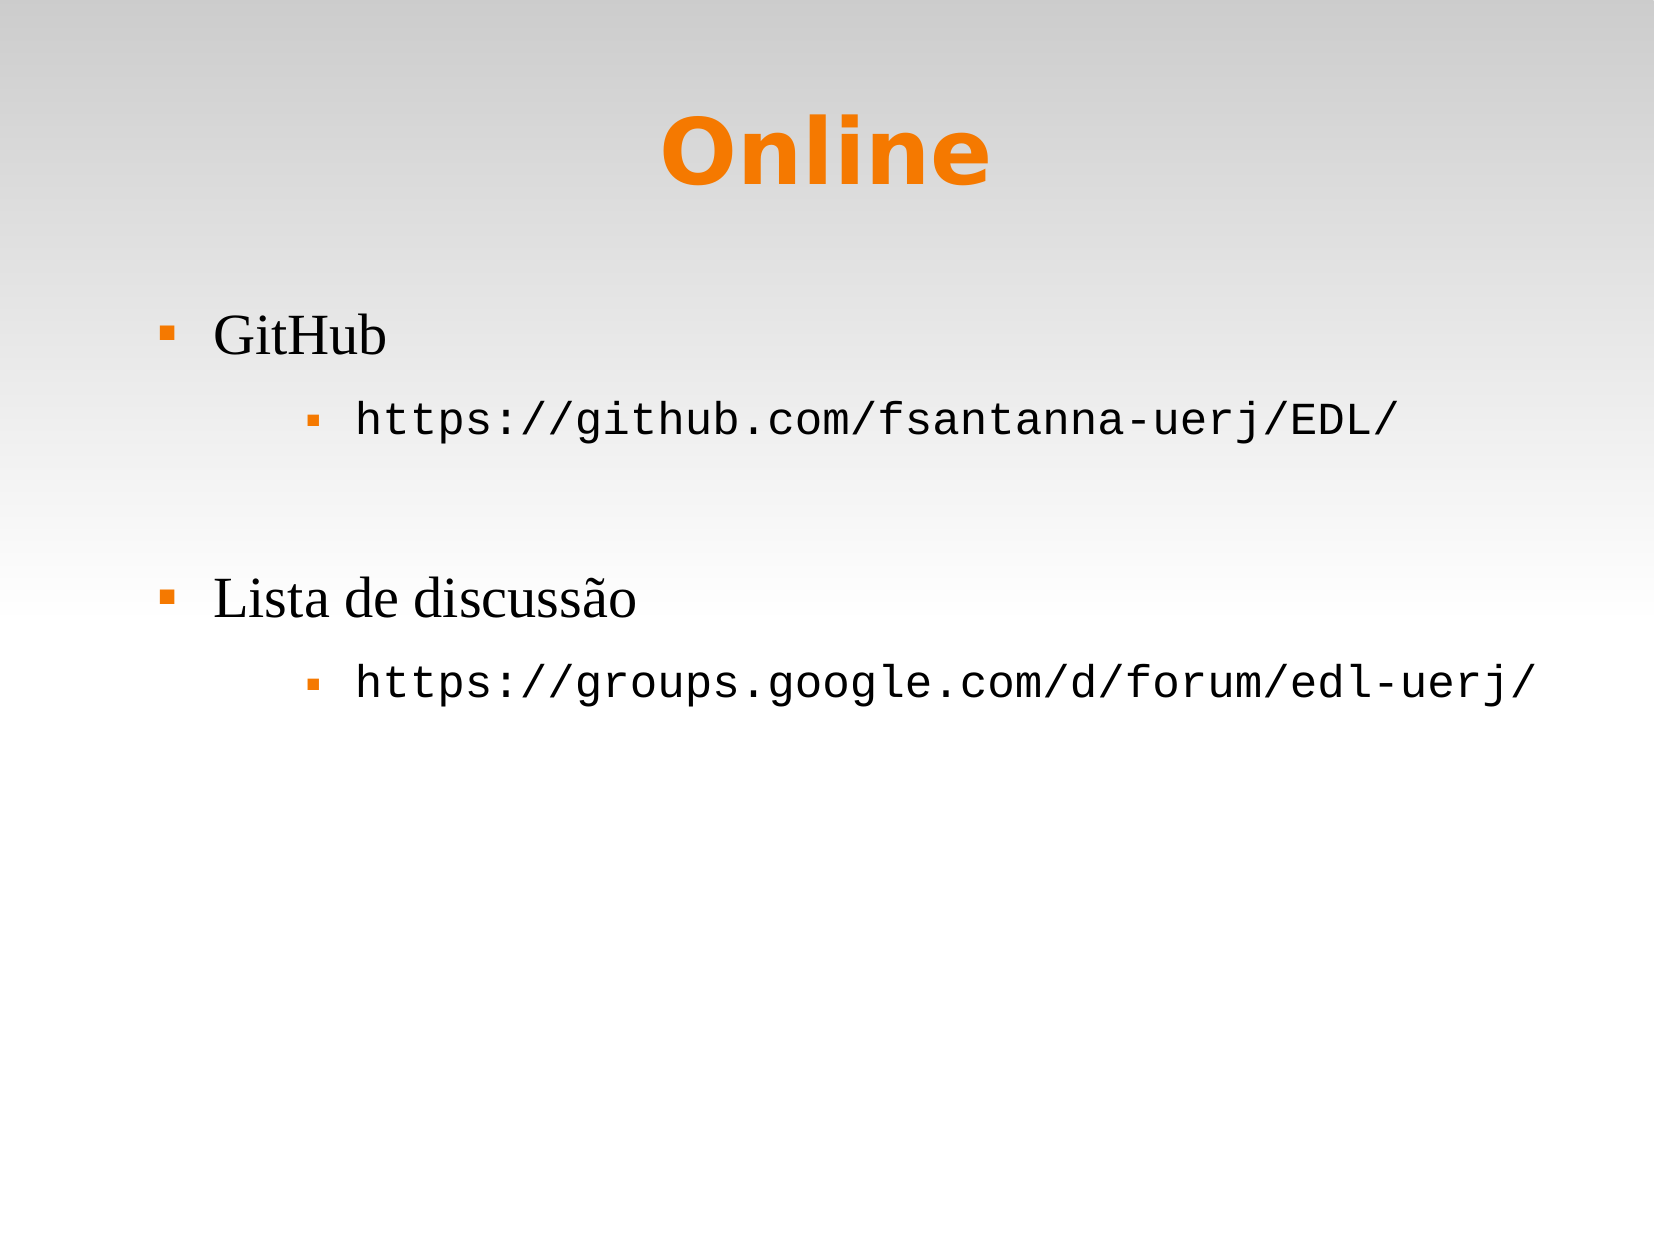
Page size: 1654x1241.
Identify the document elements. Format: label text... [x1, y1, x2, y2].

list GitHub https://github.com/fsantanna-uerj/EDL/ Lista de discussão https://groups.google.com/d/forum/edl-uerj/ [71, 302, 1654, 1121]
title Online [82, 49, 1571, 257]
